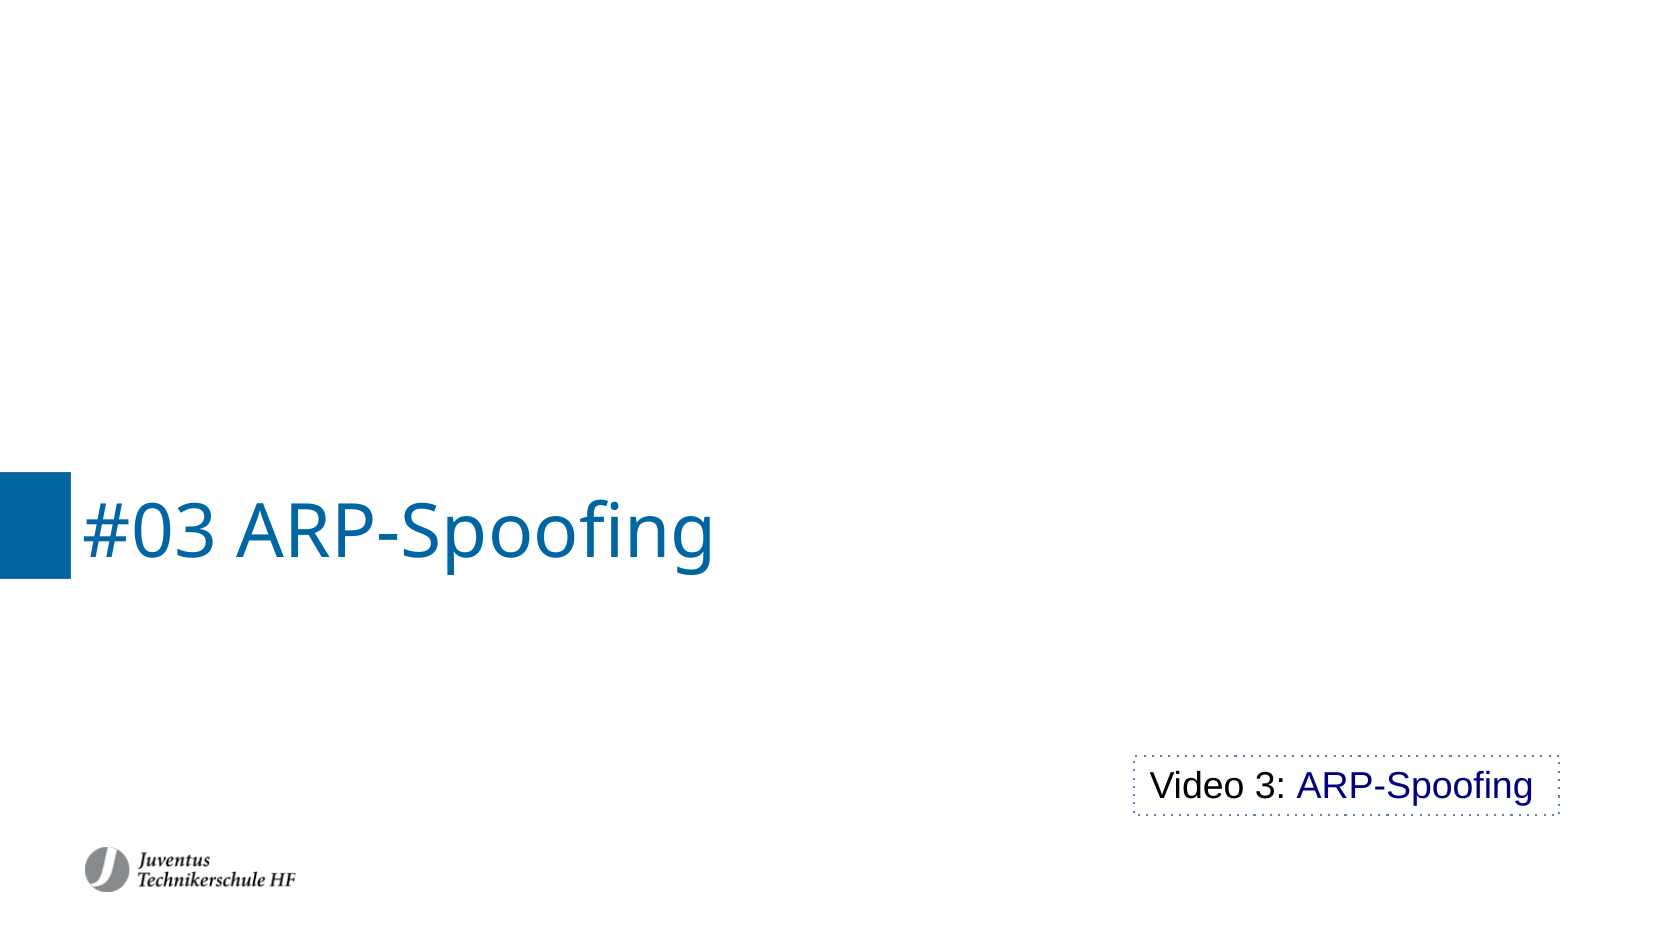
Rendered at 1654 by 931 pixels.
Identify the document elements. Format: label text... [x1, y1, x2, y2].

picture [85, 847, 296, 892]
title #03 ARP-Spoofing [82, 450, 1571, 606]
text_box Video 3: ARP-Spoofing [1133, 756, 1560, 816]
